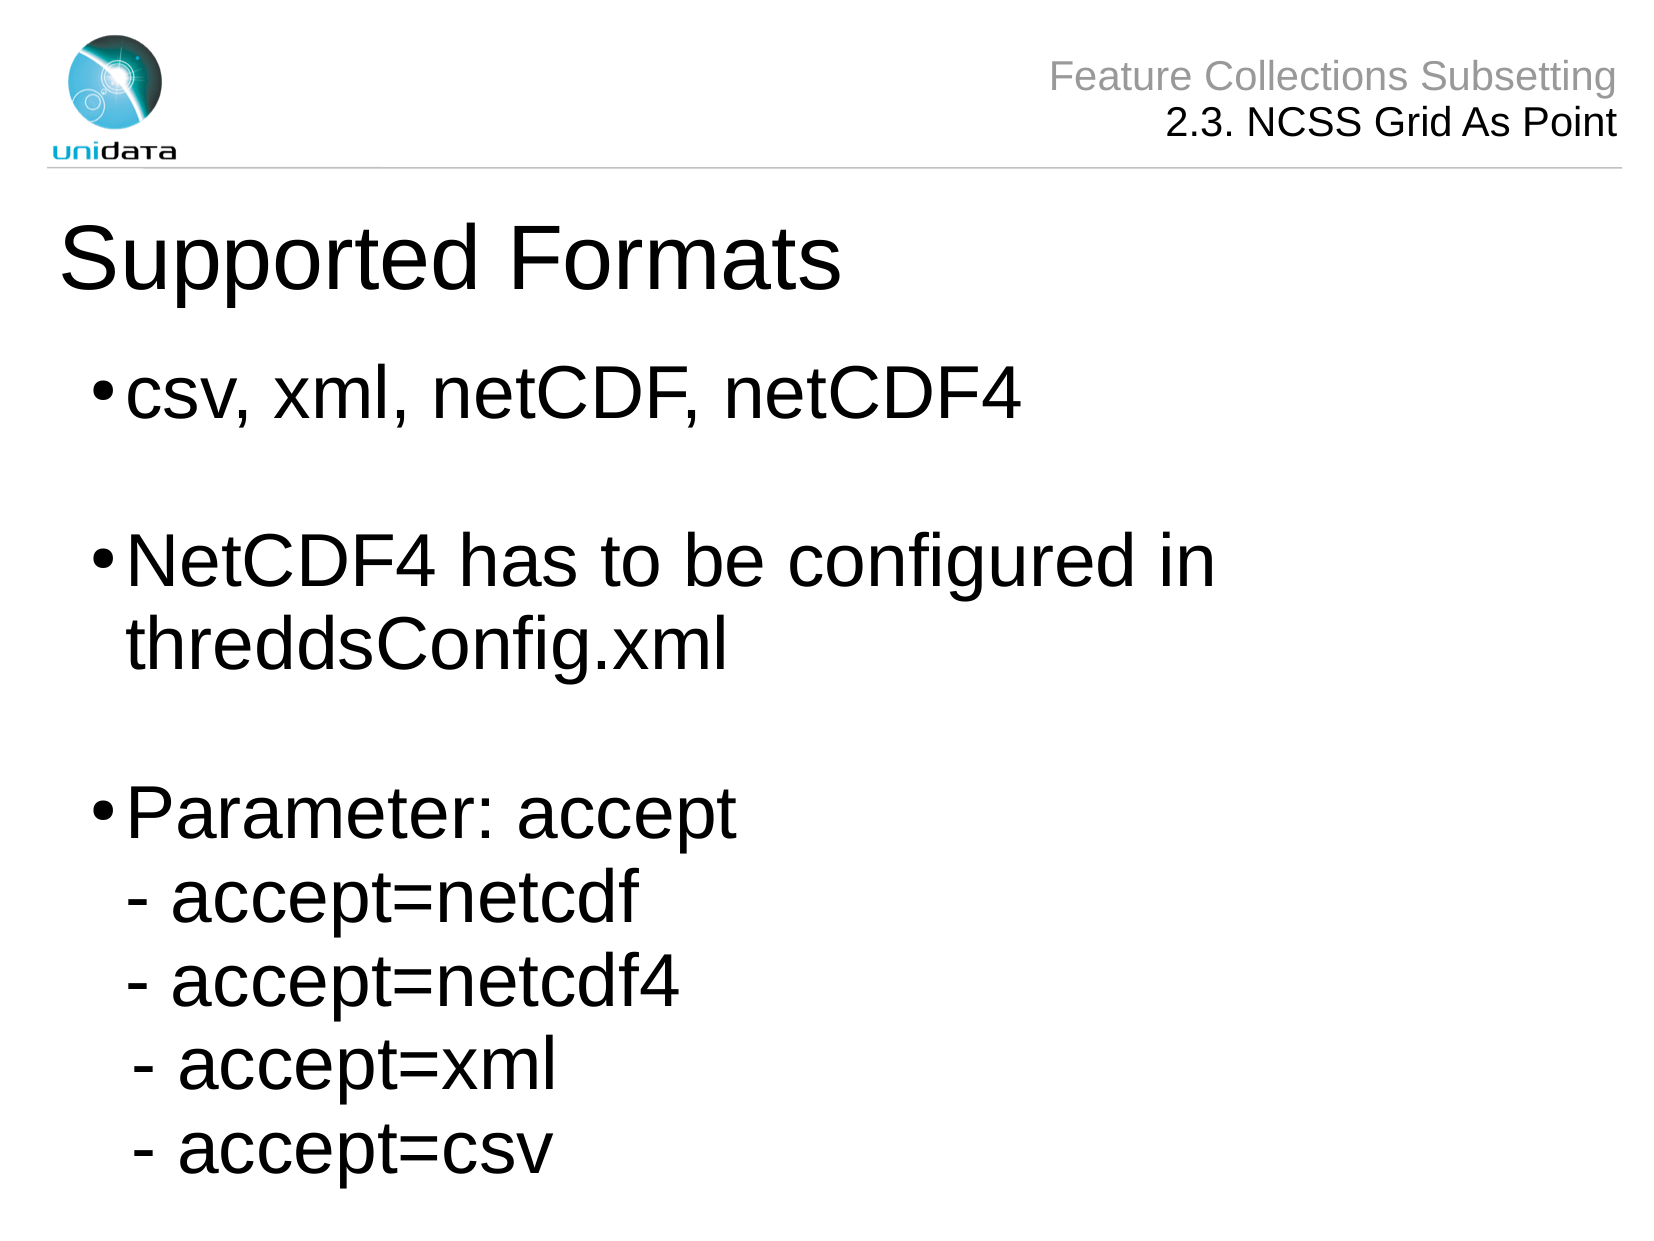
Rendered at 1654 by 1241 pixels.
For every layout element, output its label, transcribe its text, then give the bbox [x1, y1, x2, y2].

title Supported Formats [58, 155, 1548, 363]
text_box csv, xml, netCDF, netCDF4 NetCDF4 has to be configured in threddsConfig.xml Parameter: accept - accept=netcdf - accept=netcdf4 - accept=xml - accept=csv [75, 342, 1621, 1198]
picture [41, 23, 187, 174]
text_box Feature Collections Subsetting 2.3. NCSS Grid As Point [980, 41, 1618, 158]
